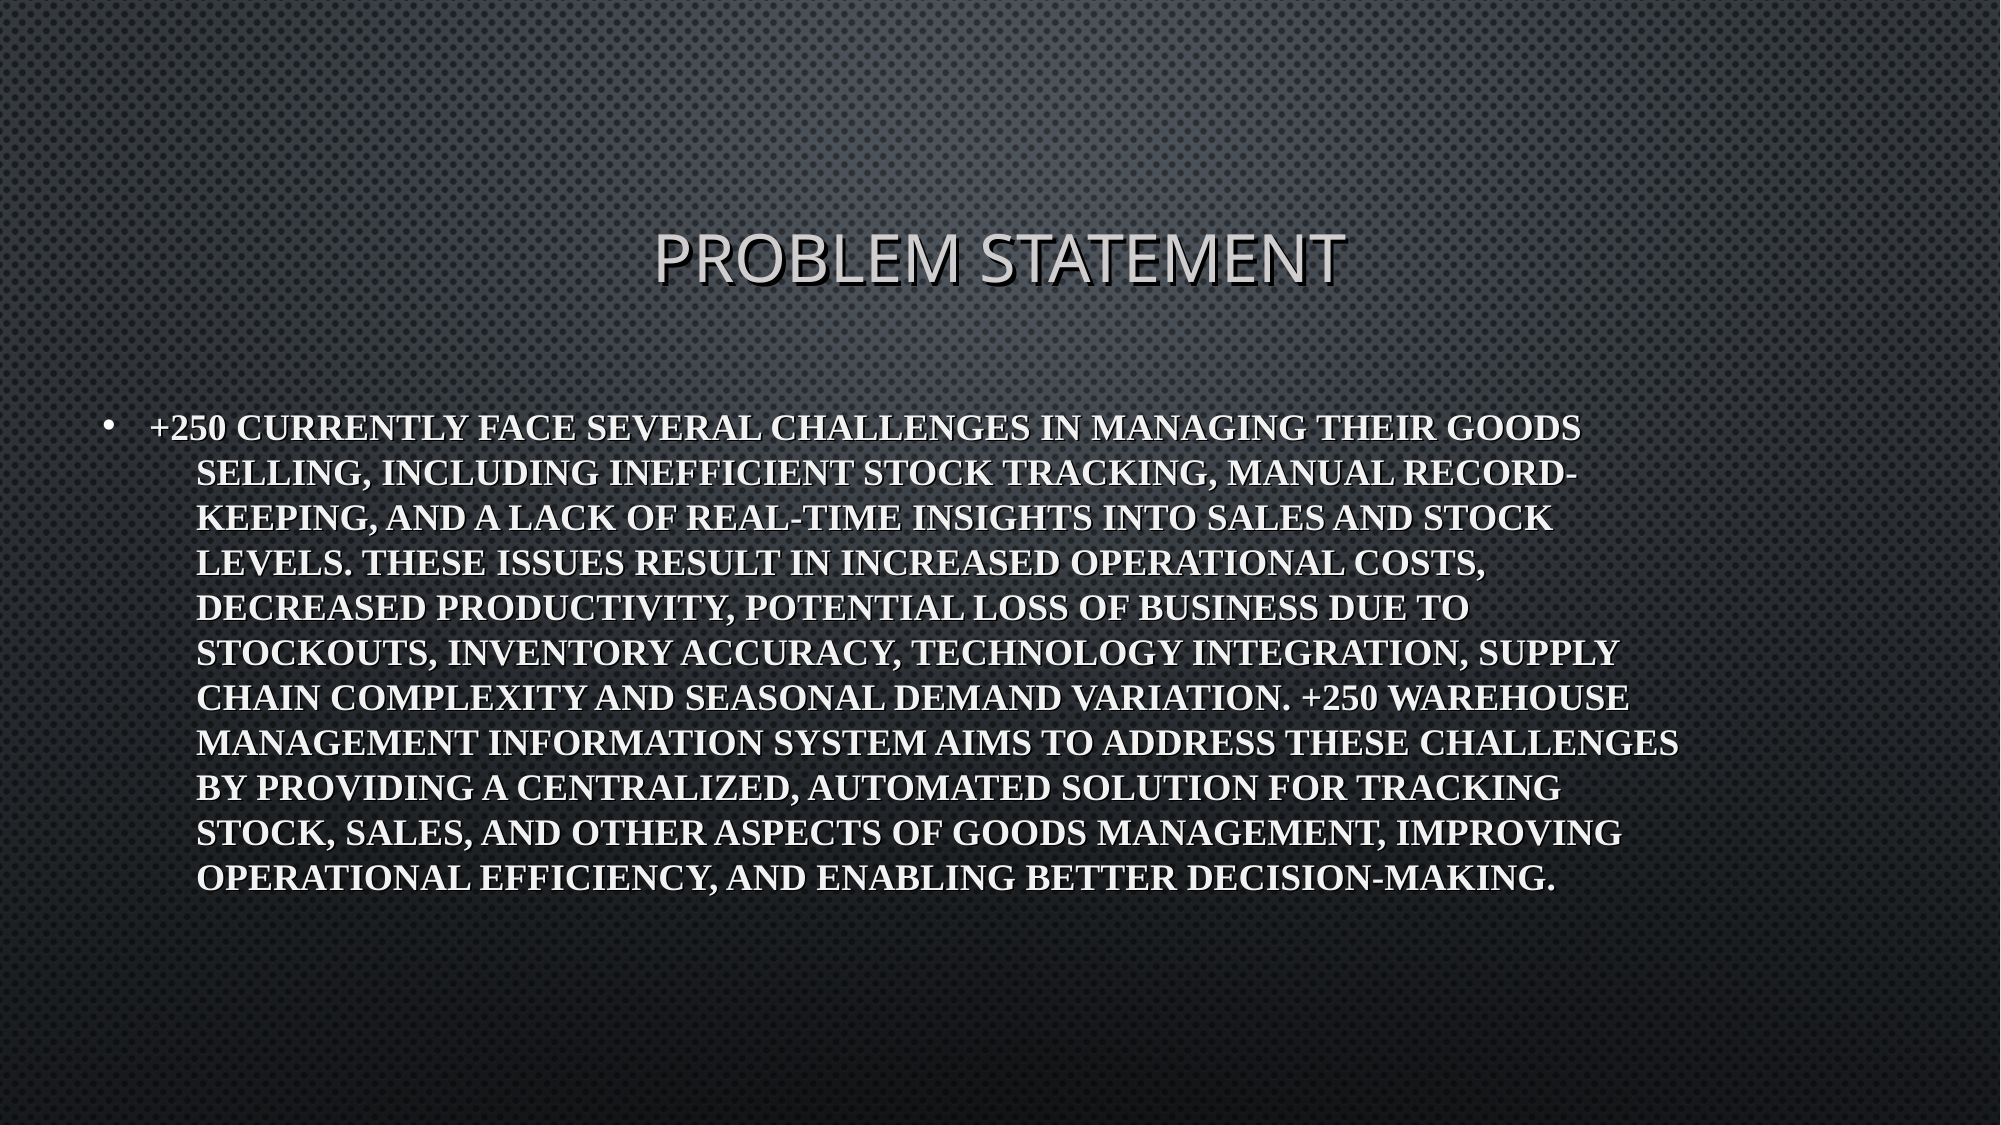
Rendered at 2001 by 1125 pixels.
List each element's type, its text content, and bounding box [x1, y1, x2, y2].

title Problem statement [187, 99, 1813, 413]
list +250 currently face several challenges in managing their goods selling, including inefficient stock tracking, manual record-keeping, and a lack of real-time insights into sales and stock levels. These issues result in increased operational costs, decreased productivity, potential loss of business due to stockouts, inventory accuracy, technology integration, supply chain complexity and seasonal demand variation. +250 warehouse Management Information System aims to address these challenges by providing a centralized, automated solution for tracking stock, sales, and other aspects of goods management, improving operational efficiency, and enabling better decision-making. [87, 393, 1713, 907]
